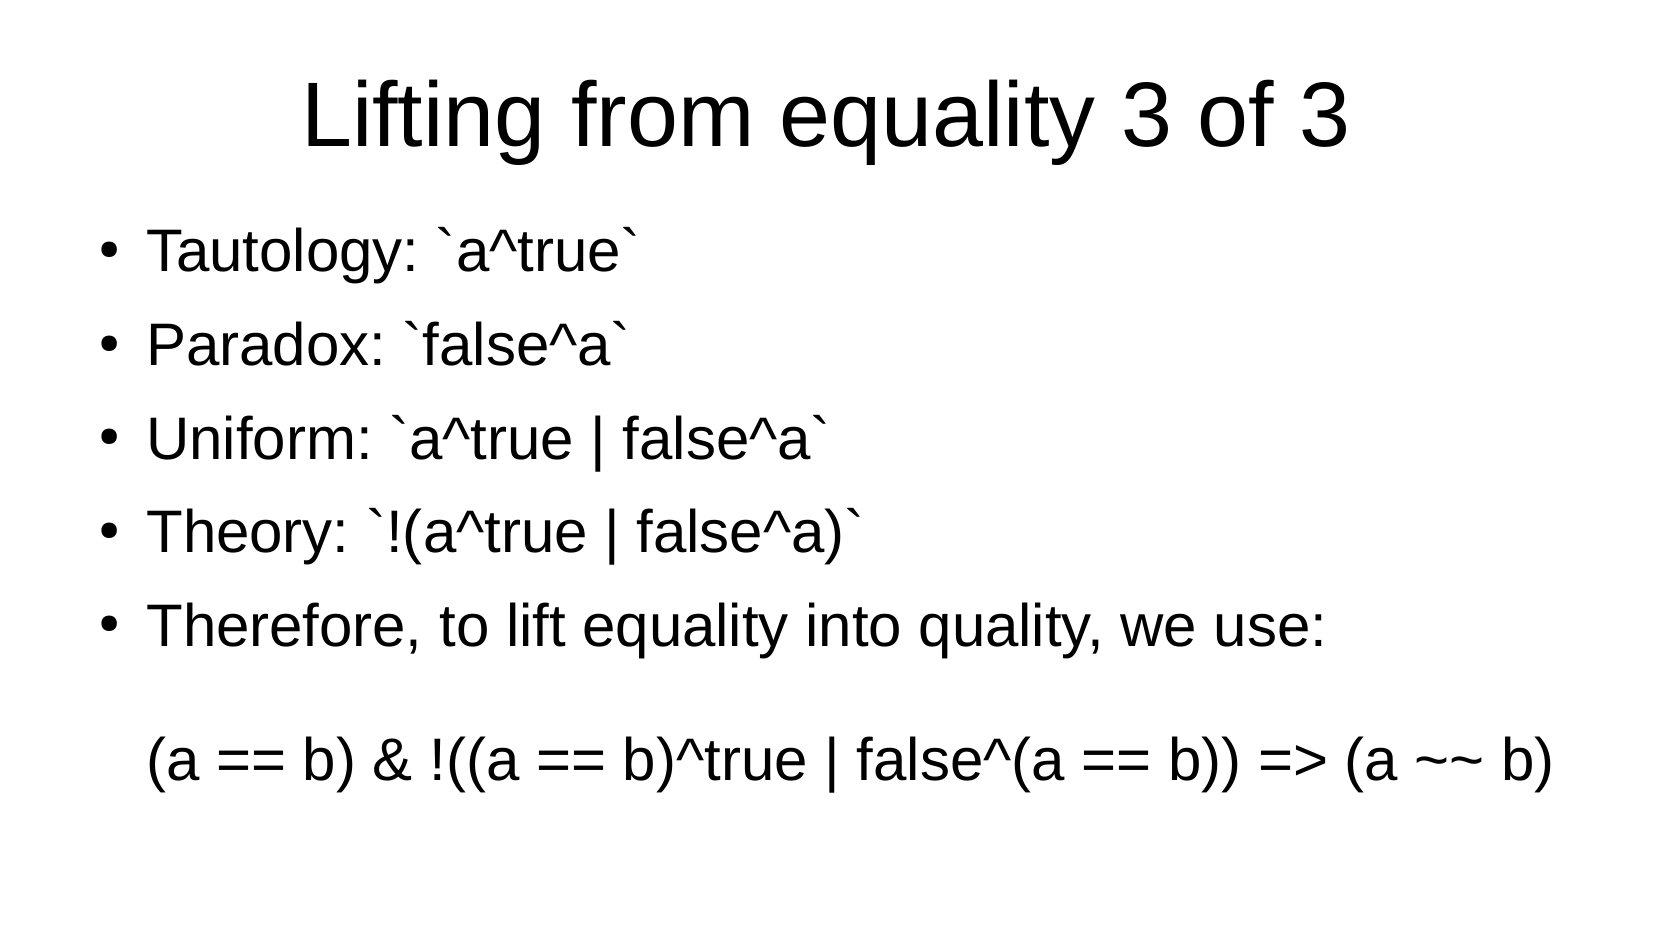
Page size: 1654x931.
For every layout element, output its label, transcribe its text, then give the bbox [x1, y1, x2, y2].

title Lifting from equality 3 of 3 [82, 37, 1571, 193]
list Tautology: `a^true` Paradox: `false^a` Uniform: `a^true | false^a` Theory: `!(a^true | false^a)` Therefore, to lift equality into quality, we use: (a == b) & !((a == b)^true | false^(a == b)) => (a ~~ b) [82, 217, 1571, 863]
